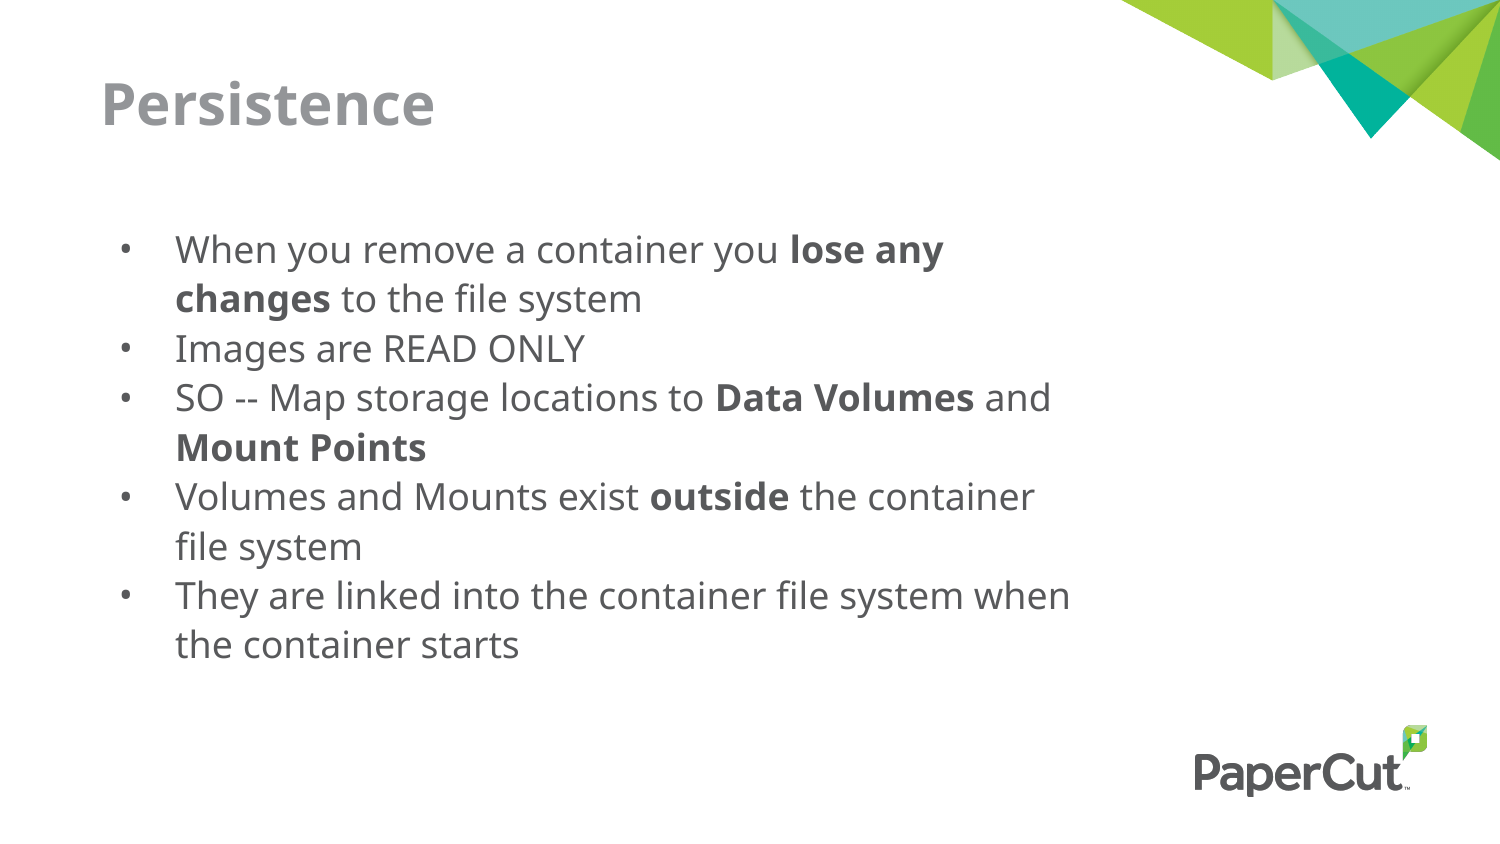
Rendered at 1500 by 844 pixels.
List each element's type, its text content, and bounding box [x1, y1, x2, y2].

list When you remove a container you lose any changes to the file system Images are READ ONLY SO -- Map storage locations to Data Volumes and Mount Points Volumes and Mounts exist outside the container file system They are linked into the container file system when the container starts [100, 221, 1094, 706]
picture [1195, 725, 1427, 797]
picture [1119, 0, 1500, 162]
title Persistence [100, 67, 1214, 196]
